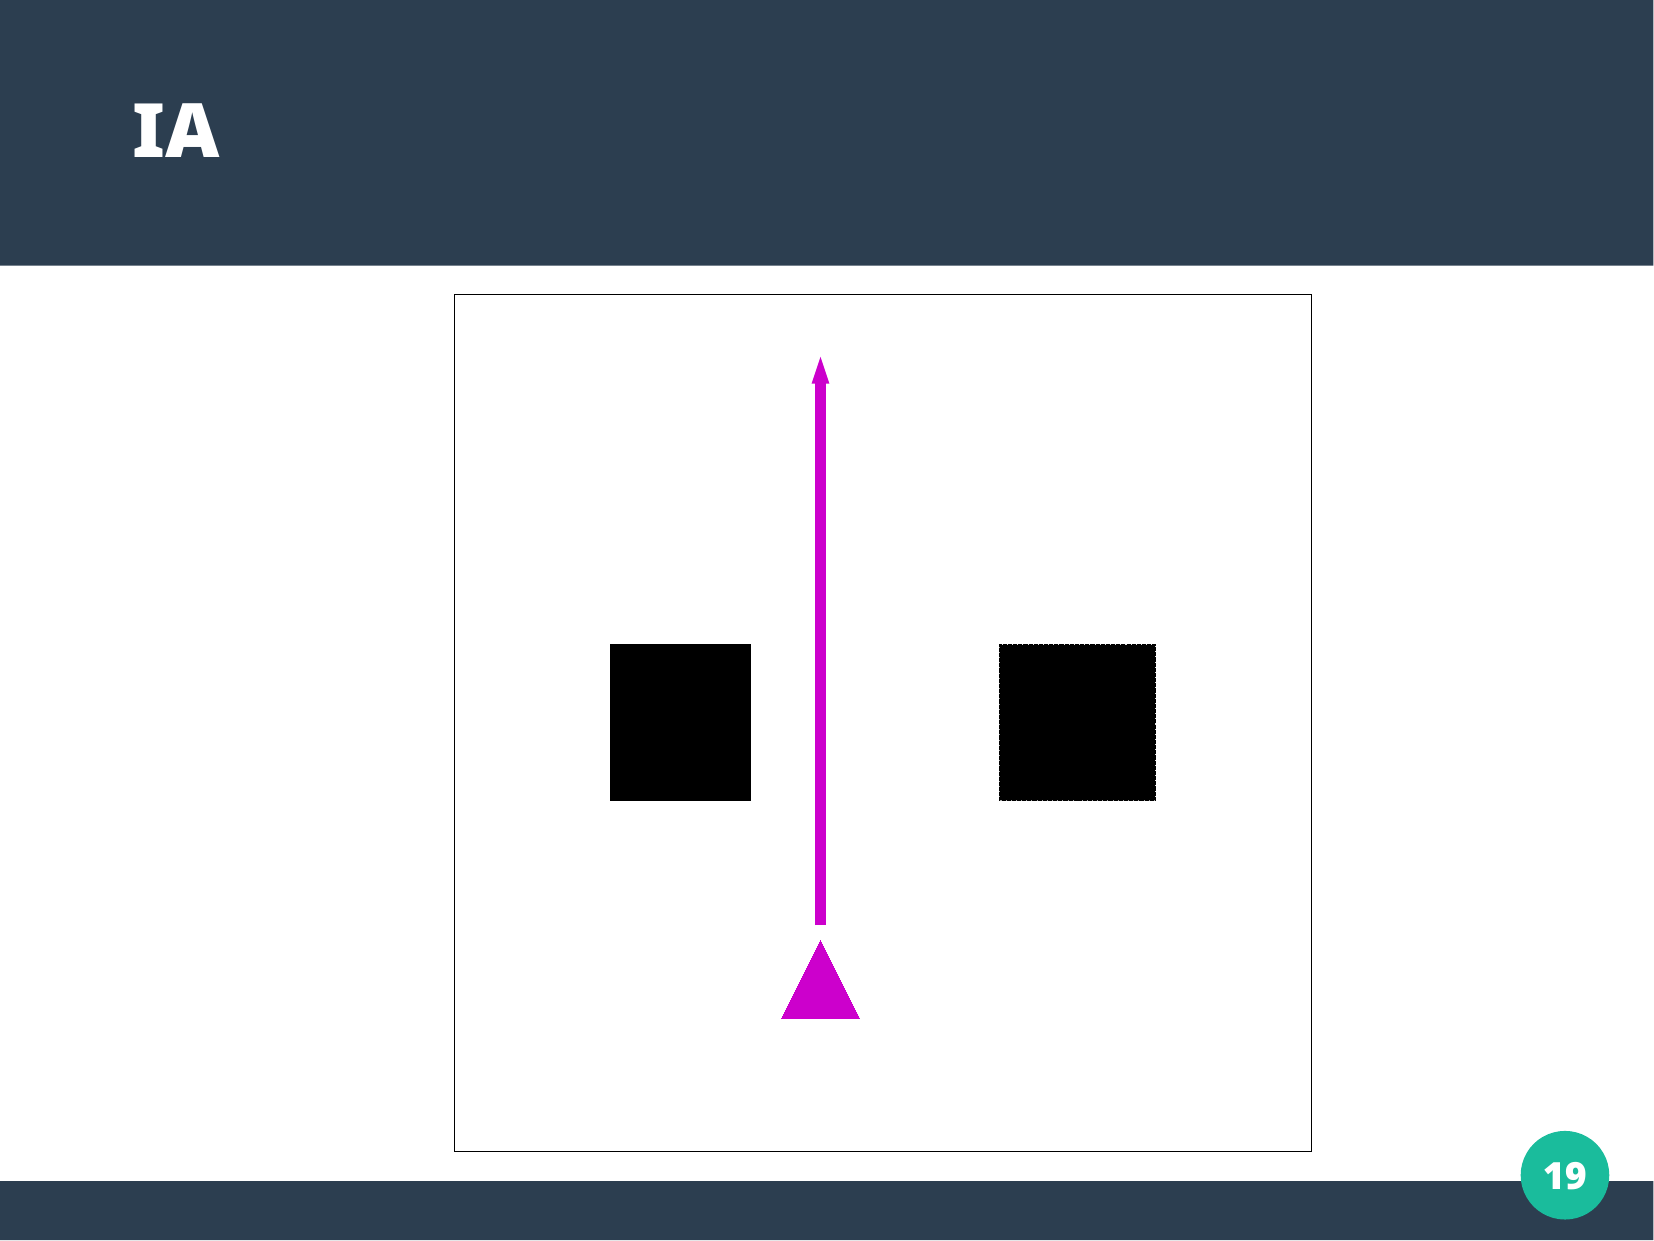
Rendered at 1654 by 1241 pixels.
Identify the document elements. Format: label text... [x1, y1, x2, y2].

title IA [59, 49, 1595, 207]
text_box [454, 294, 1312, 1152]
